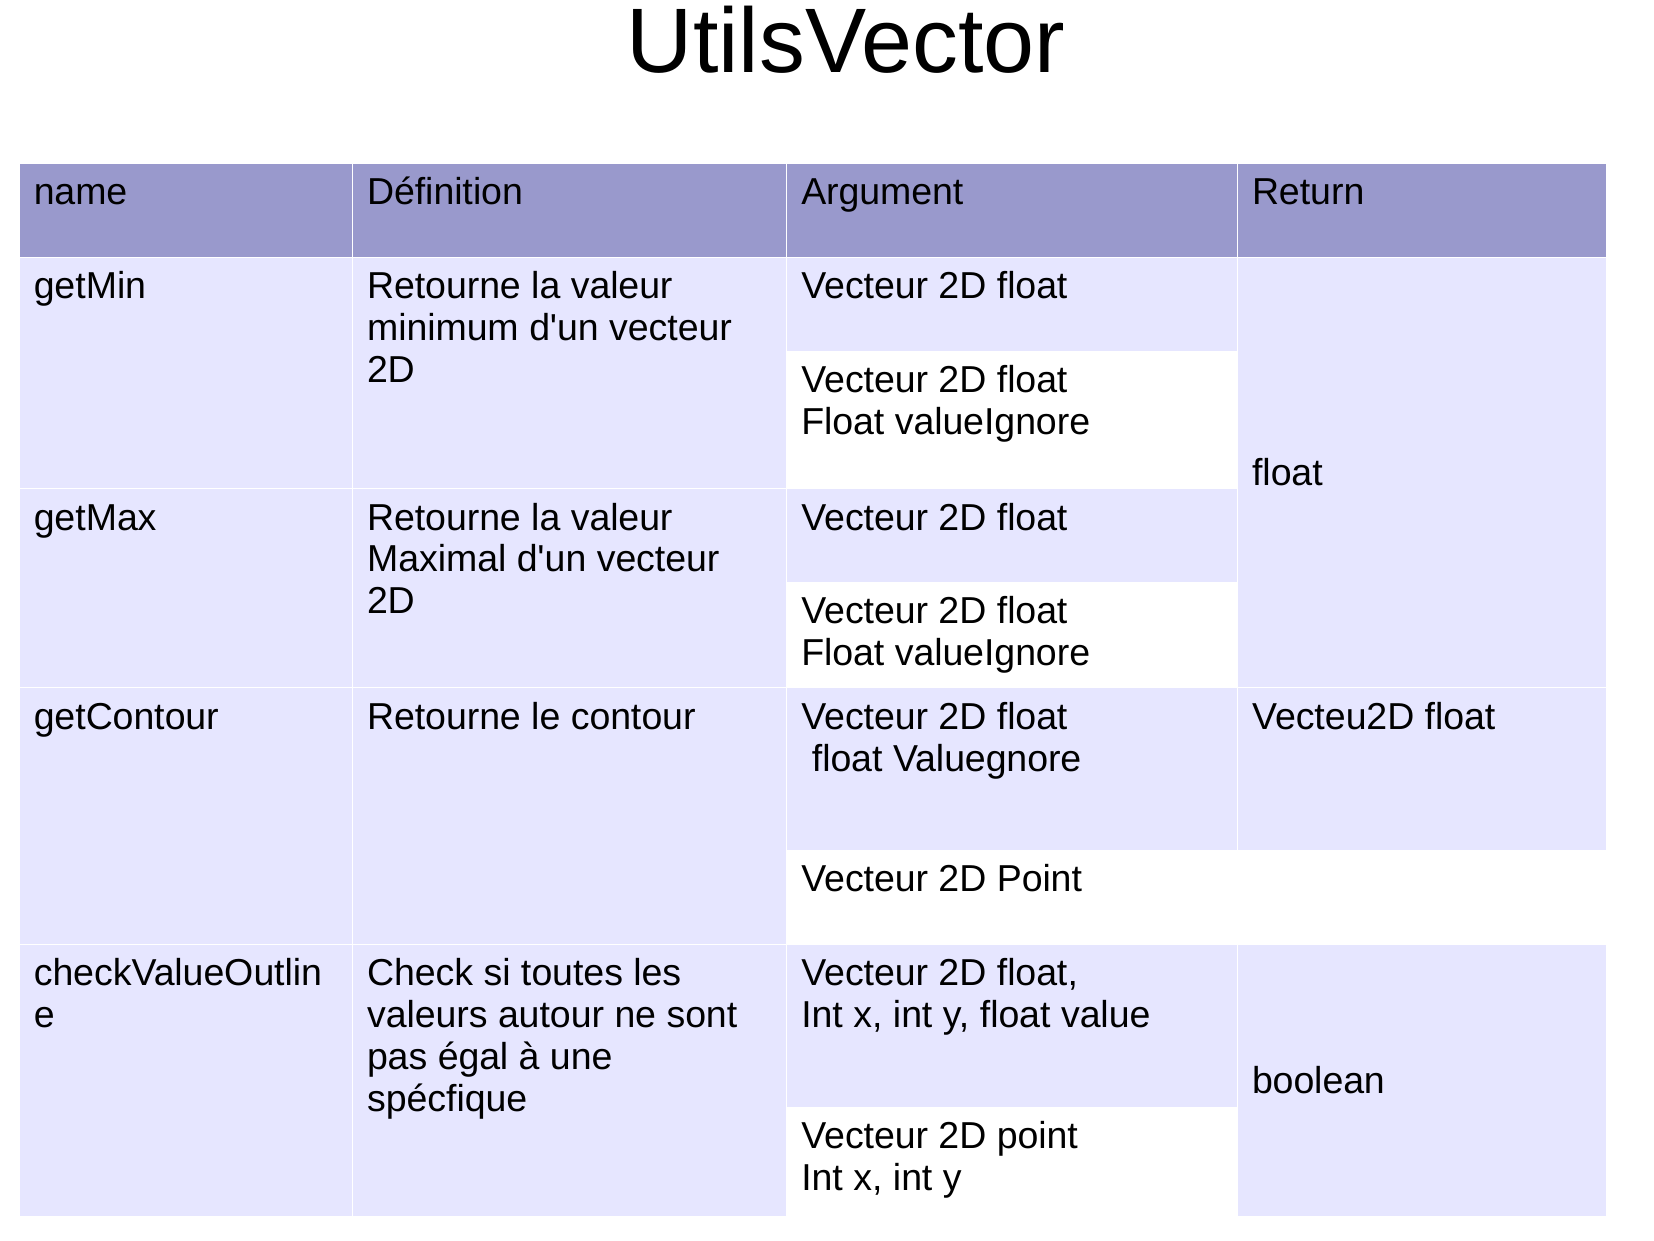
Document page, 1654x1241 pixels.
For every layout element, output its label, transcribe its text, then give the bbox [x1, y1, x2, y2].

table_cell float [1238, 258, 1606, 687]
table_header Return [1238, 164, 1606, 257]
table_cell Vecteur 2D point Int x, int y [787, 1108, 1237, 1216]
table_cell getMin [20, 258, 352, 488]
table_cell Check si toutes les valeurs autour ne sont pas égal à une spécfique [353, 945, 786, 1216]
table_cell Vecteur 2D float float Valuegnore [787, 688, 1237, 850]
table_cell [1238, 851, 1606, 944]
table_cell Vecteur 2D float Float valueIgnore [787, 352, 1237, 488]
table_cell getMax [20, 489, 352, 687]
table_cell Vecteur 2D float [787, 258, 1237, 351]
table_cell Vecteur 2D Point [787, 851, 1237, 944]
table_header Définition [353, 164, 786, 257]
table_cell Vecteur 2D float Float valueIgnore [787, 583, 1237, 687]
table_cell Retourne la valeur minimum d'un vecteur 2D [353, 258, 786, 488]
table_cell checkValueOutline [20, 945, 352, 1216]
table_cell boolean [1238, 945, 1606, 1216]
table_cell Vecteu2D float [1238, 688, 1606, 850]
table_cell Vecteur 2D float, Int x, int y, float value [787, 945, 1237, 1107]
table_header name [20, 164, 352, 257]
table_cell Vecteur 2D float [787, 489, 1237, 582]
table_header Argument [787, 164, 1237, 257]
title UtilsVector [78, 0, 1615, 144]
table_cell Retourne la valeur Maximal d'un vecteur 2D [353, 489, 786, 687]
table_cell Retourne le contour [353, 688, 786, 944]
table_cell getContour [20, 688, 352, 944]
